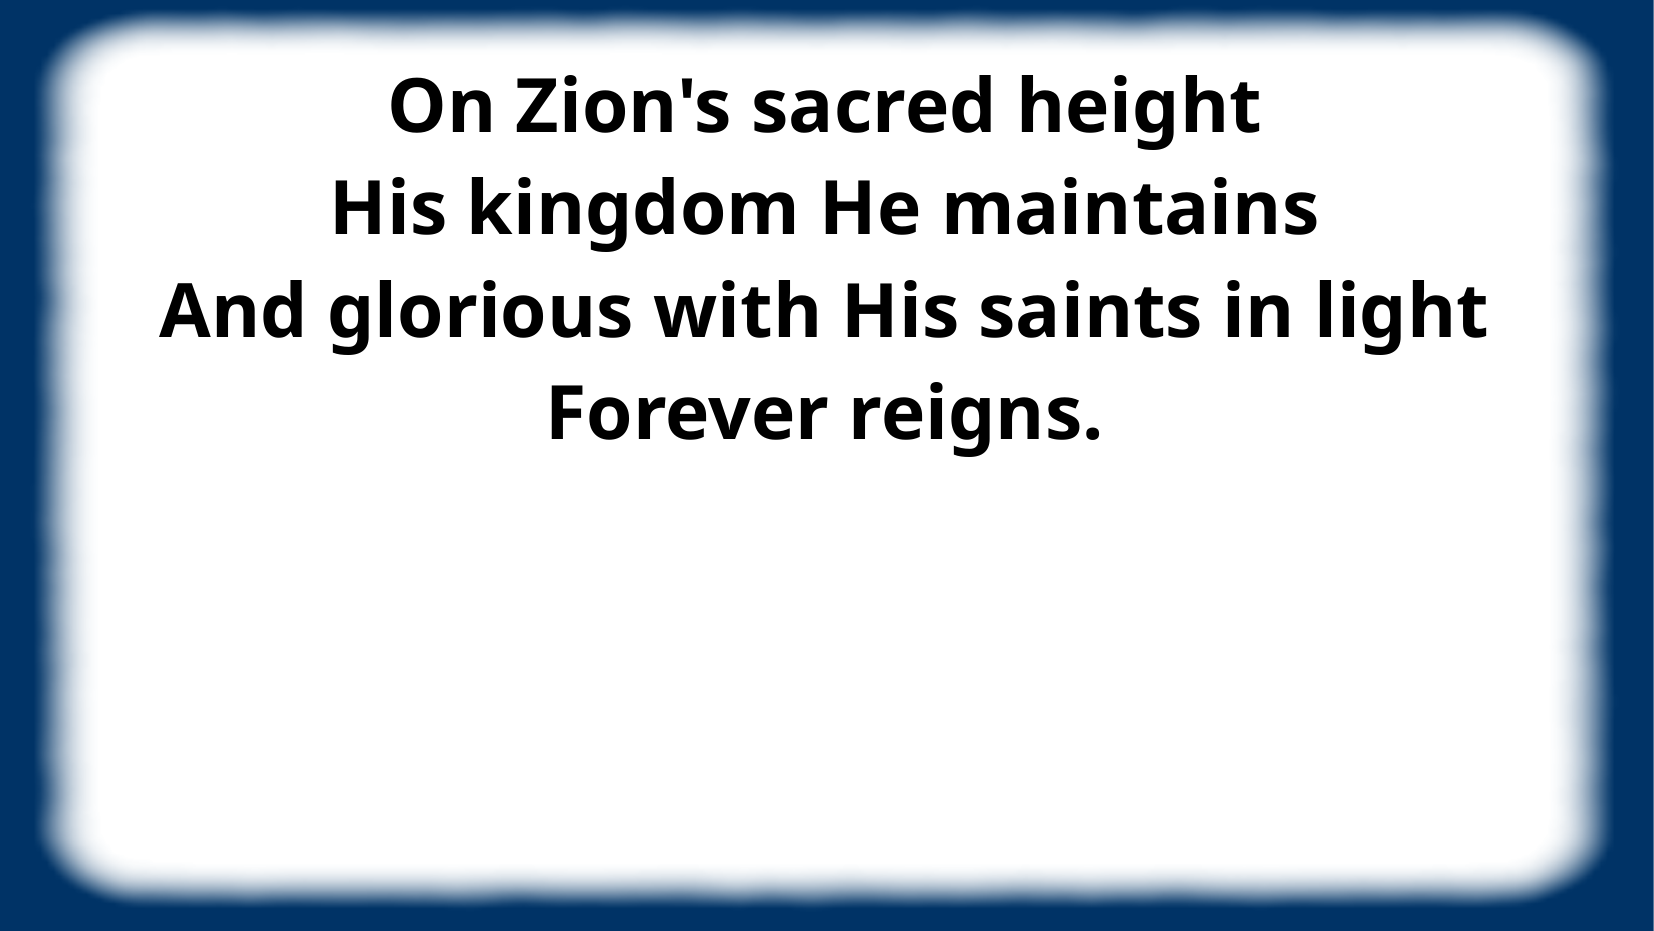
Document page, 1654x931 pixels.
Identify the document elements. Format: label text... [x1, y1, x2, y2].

picture [0, 0, 1654, 931]
text_box On Zion's sacred height His kingdom He maintains And glorious with His saints in light Forever reigns. [105, 45, 1546, 460]
